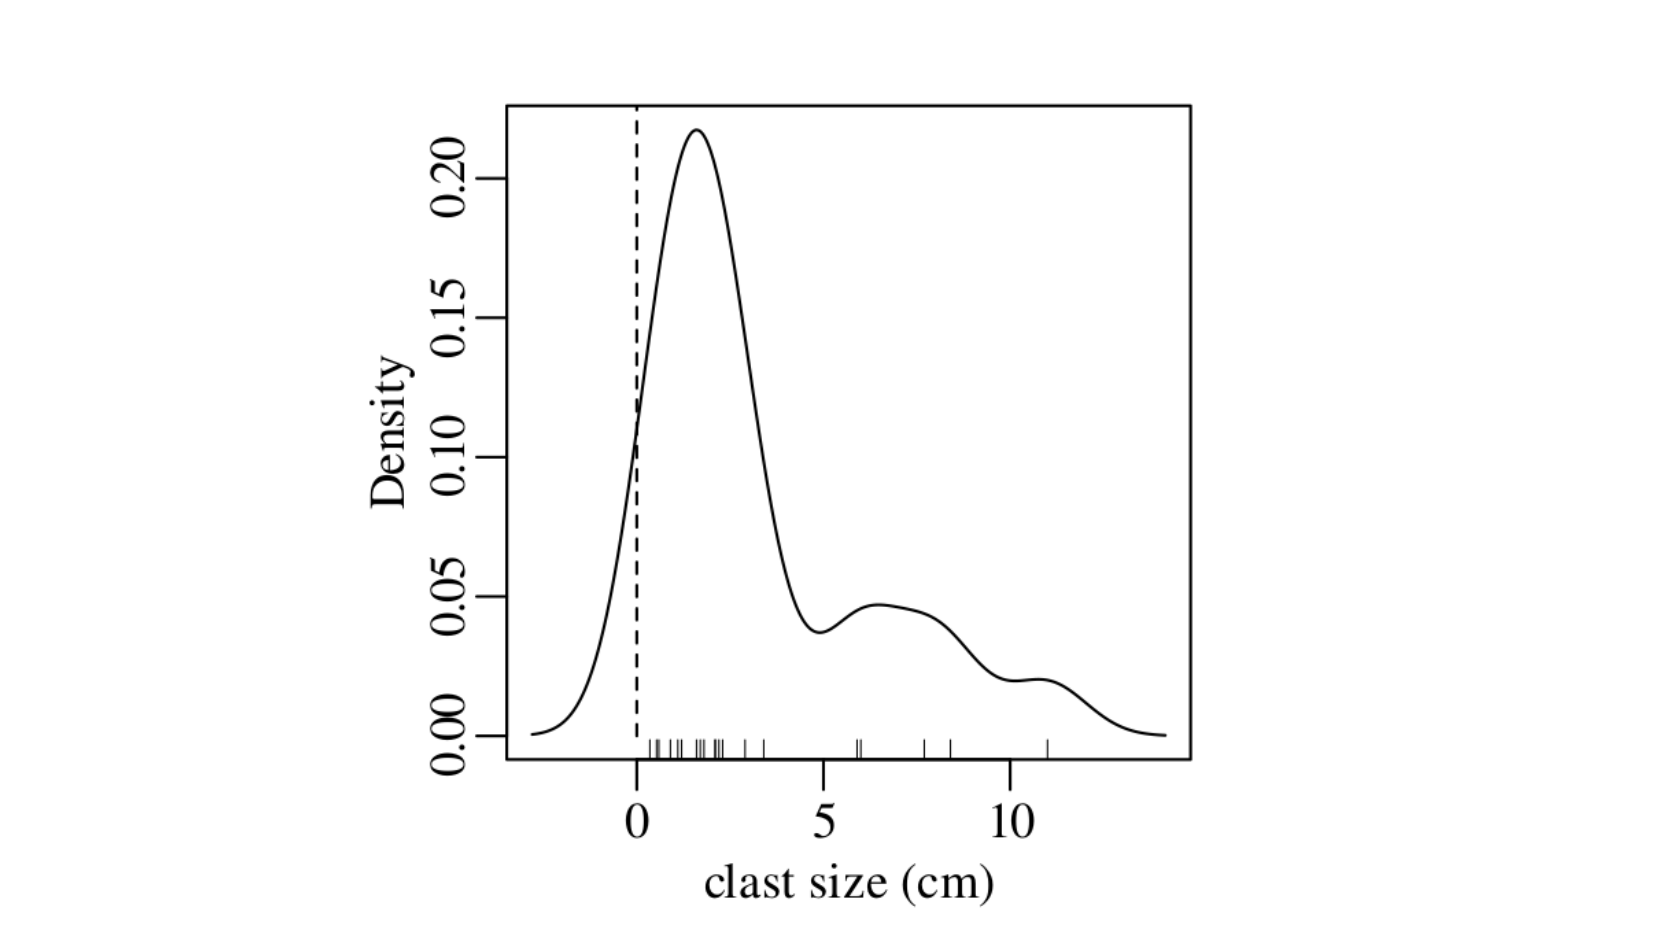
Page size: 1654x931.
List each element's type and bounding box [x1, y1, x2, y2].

picture [356, 94, 1205, 917]
